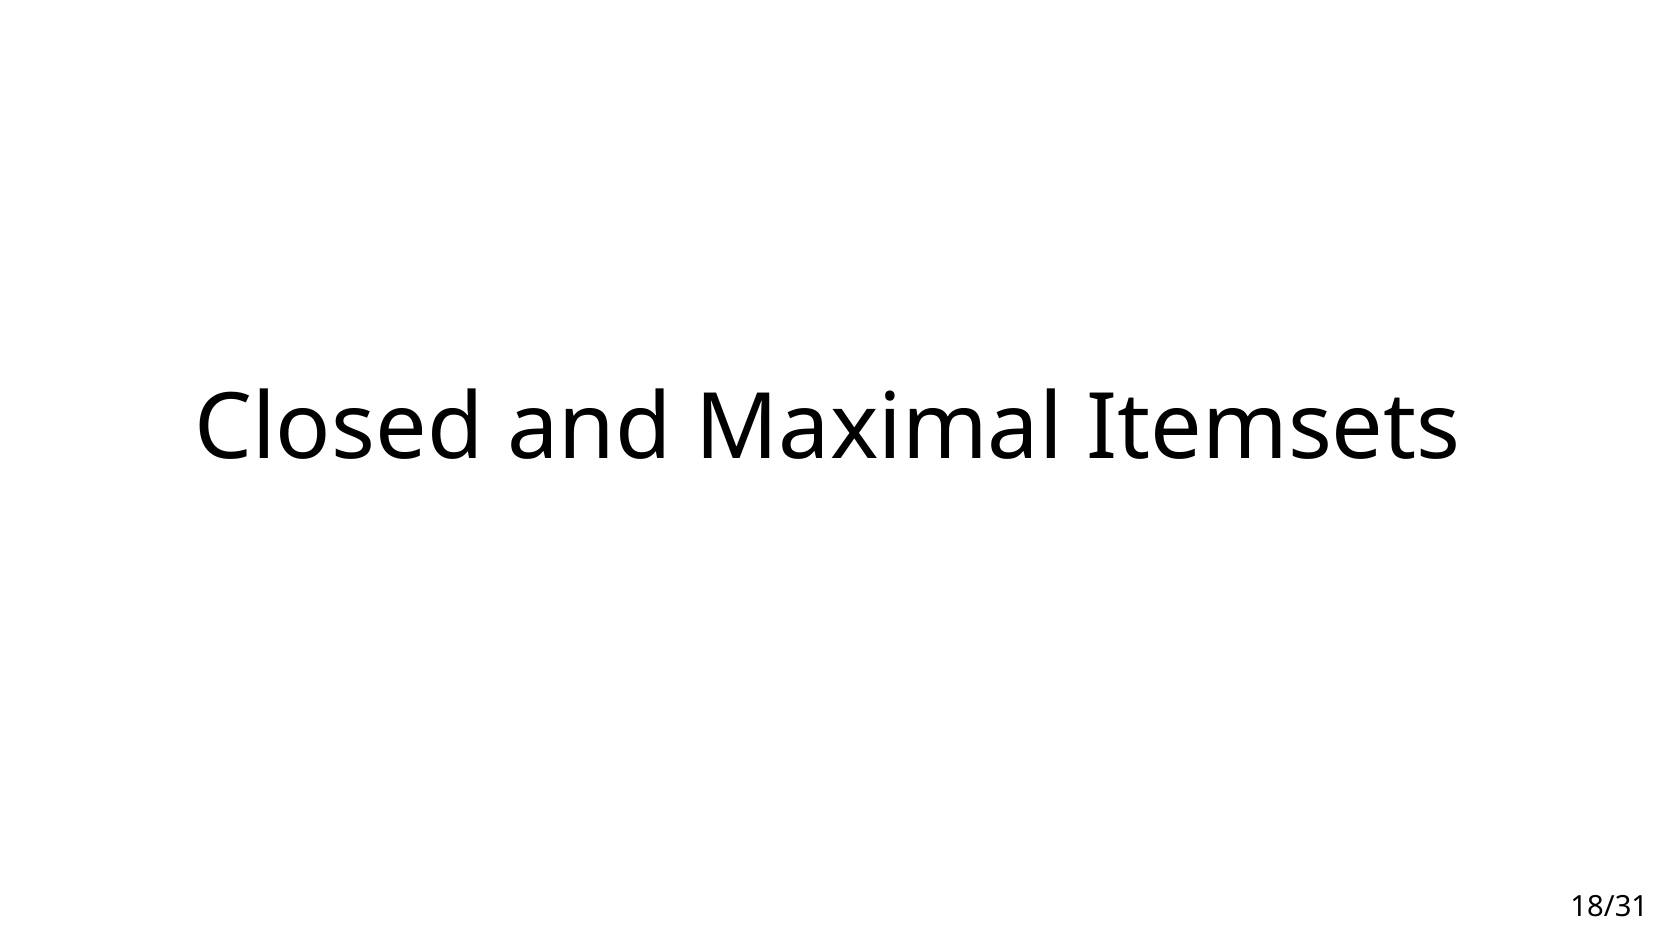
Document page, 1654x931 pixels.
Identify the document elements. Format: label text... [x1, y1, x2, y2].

title Closed and Maximal Itemsets [0, 320, 1654, 526]
